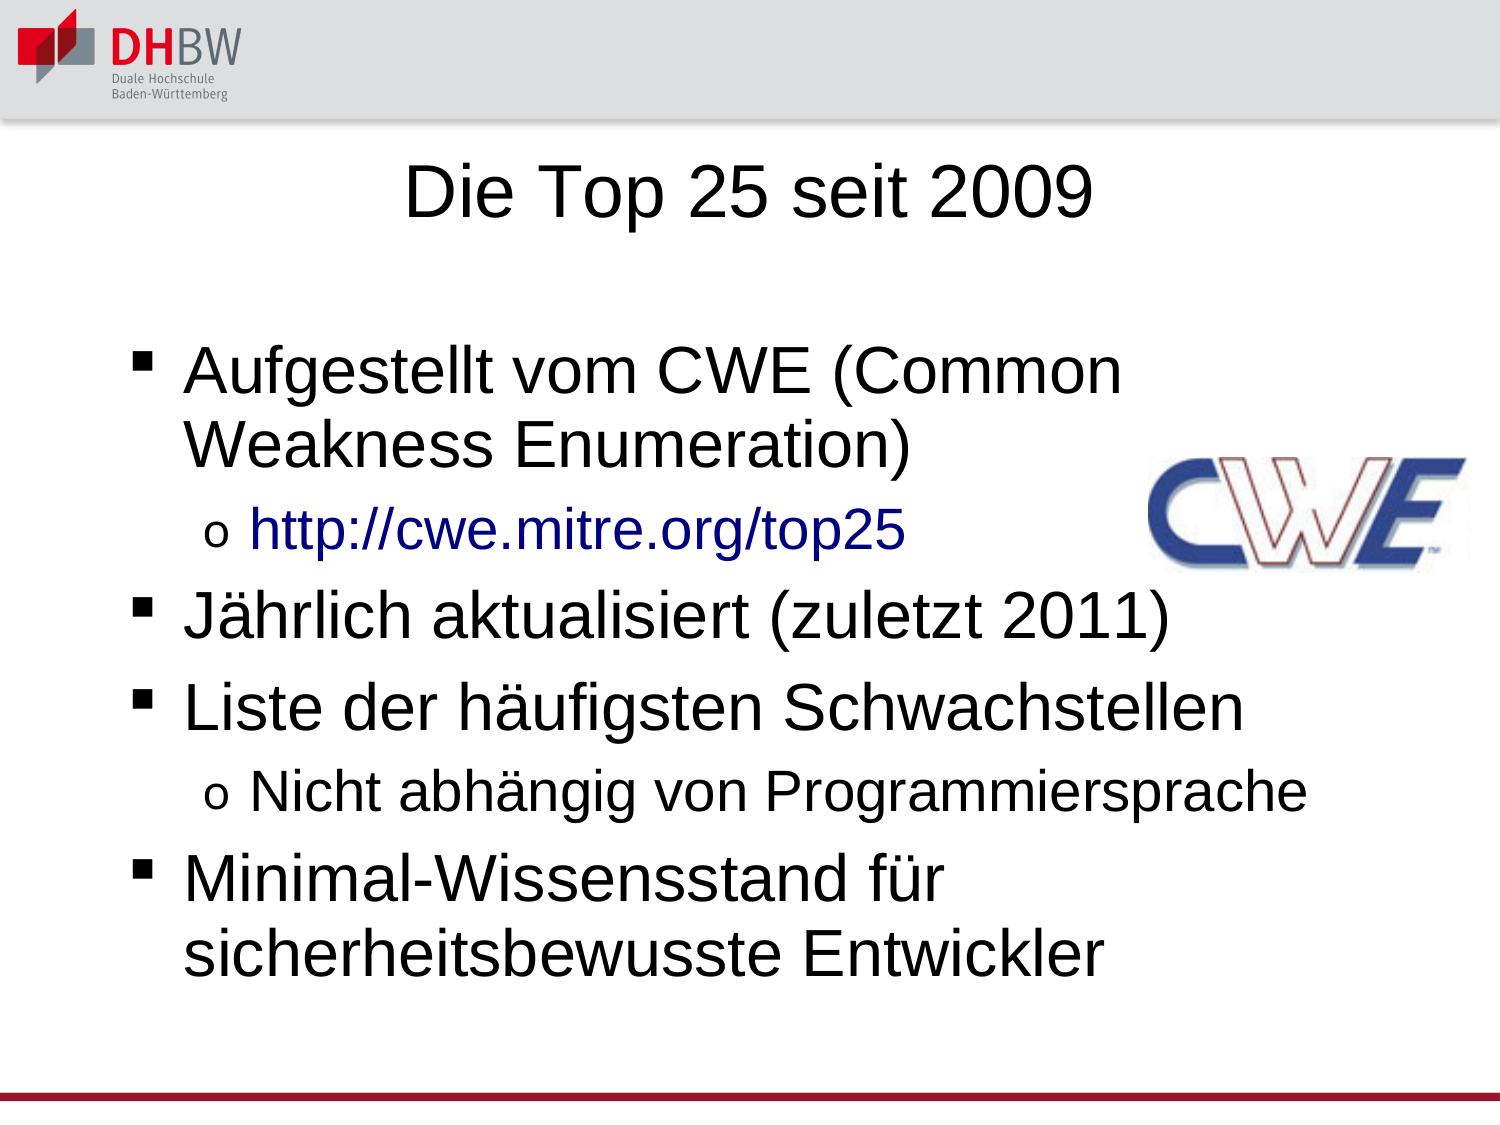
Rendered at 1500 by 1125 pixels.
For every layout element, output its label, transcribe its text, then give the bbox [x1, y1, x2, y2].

list Aufgestellt vom CWE (Common Weakness Enumeration) http://cwe.mitre.org/top25 Jährlich aktualisiert (zuletzt 2011) Liste der häufigsten Schwachstellen Nicht abhängig von Programmiersprache Minimal-Wissensstand für sicherheitsbewusste Entwickler [112, 324, 1388, 1051]
title Die Top 25 seit 2009 [112, 142, 1388, 242]
picture [0, 0, 1500, 1121]
